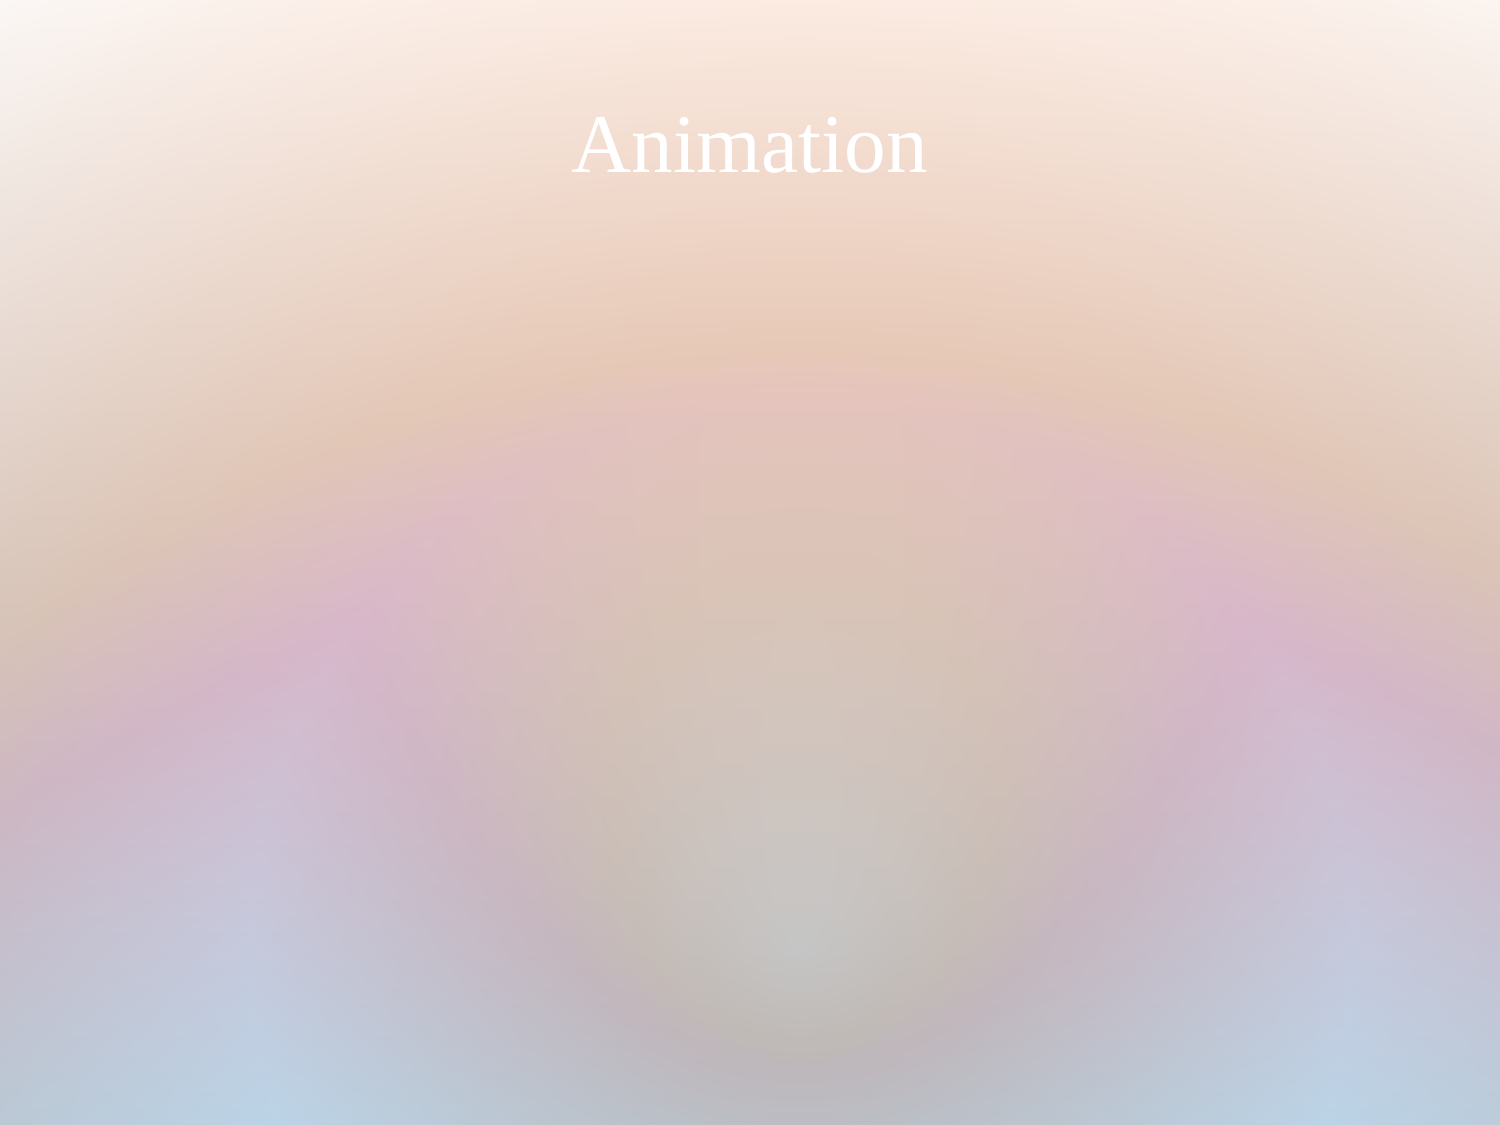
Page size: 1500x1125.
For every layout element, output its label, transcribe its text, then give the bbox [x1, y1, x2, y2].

picture [0, 0, 1500, 1125]
title Animation [75, 50, 1425, 238]
